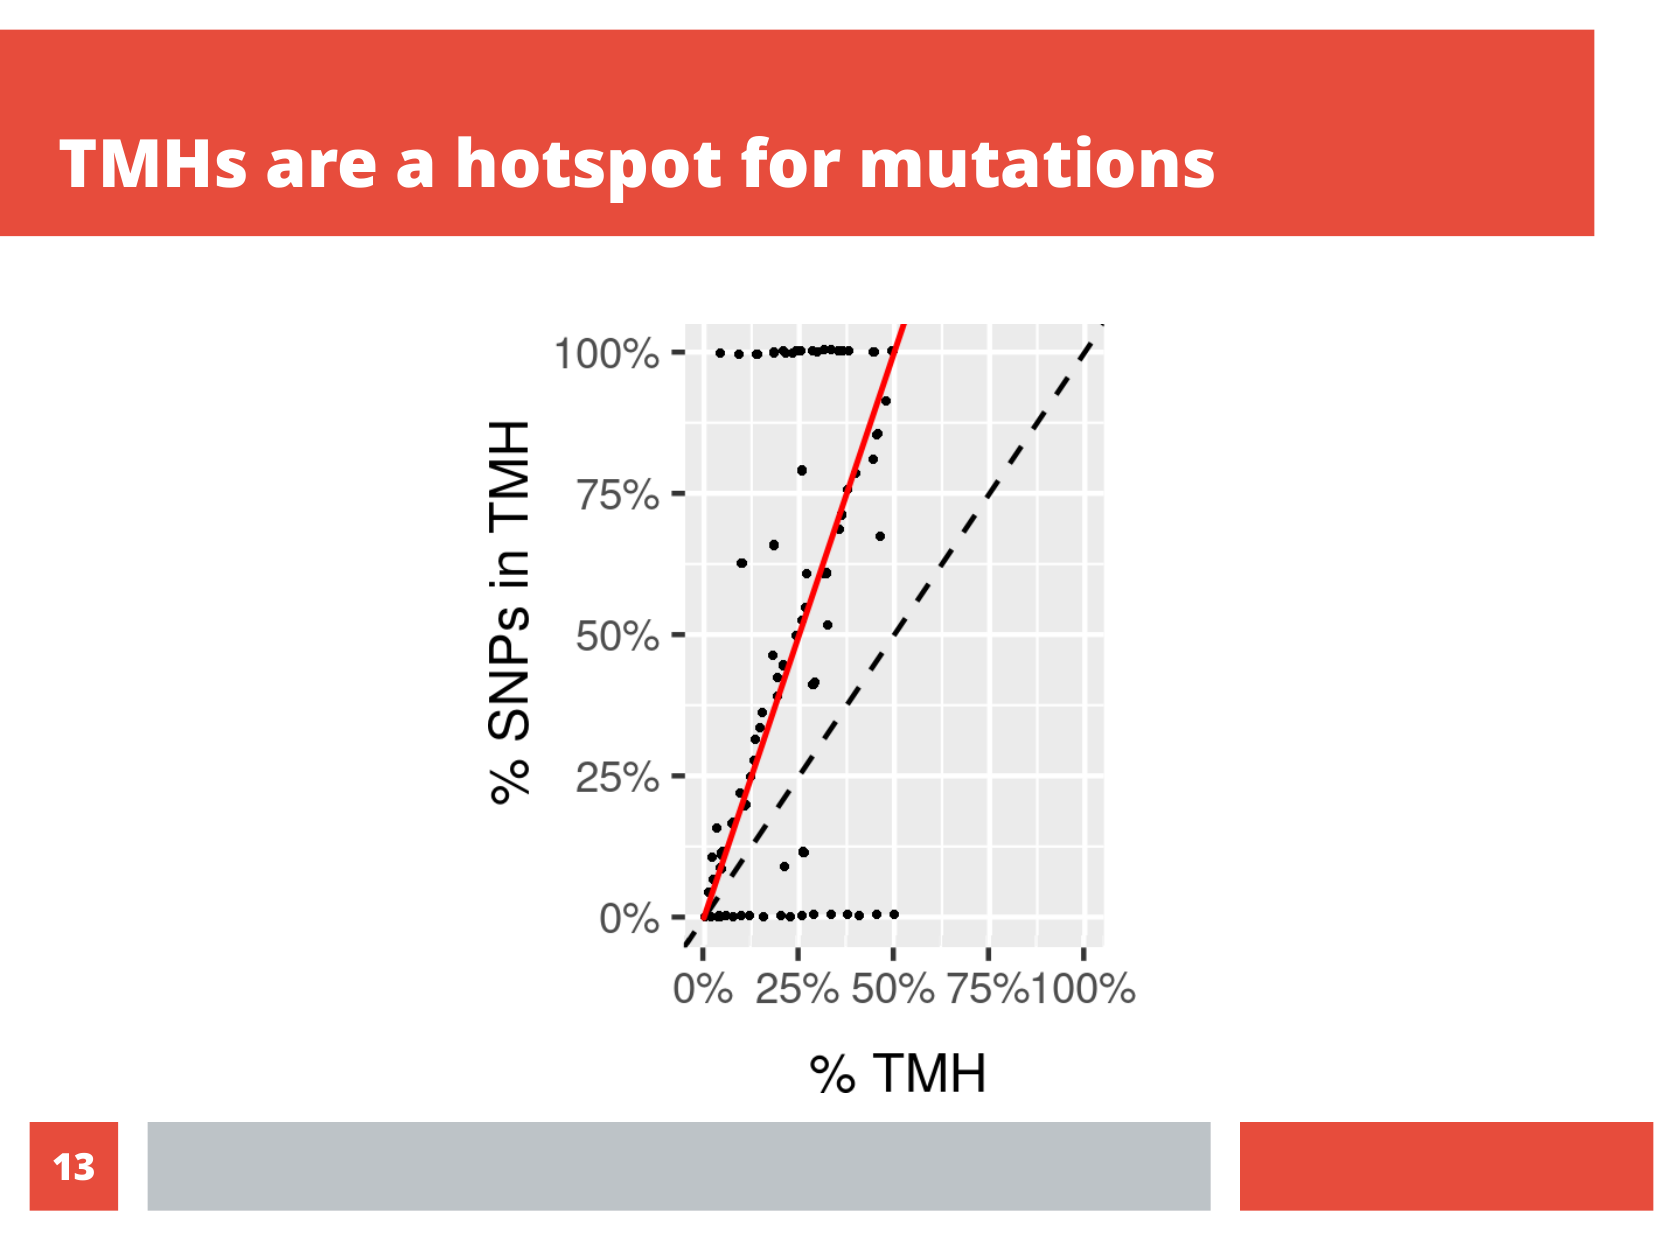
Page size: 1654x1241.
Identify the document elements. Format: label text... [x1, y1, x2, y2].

picture [488, 324, 1136, 1093]
title TMHs are a hotspot for mutations [59, 59, 1595, 207]
